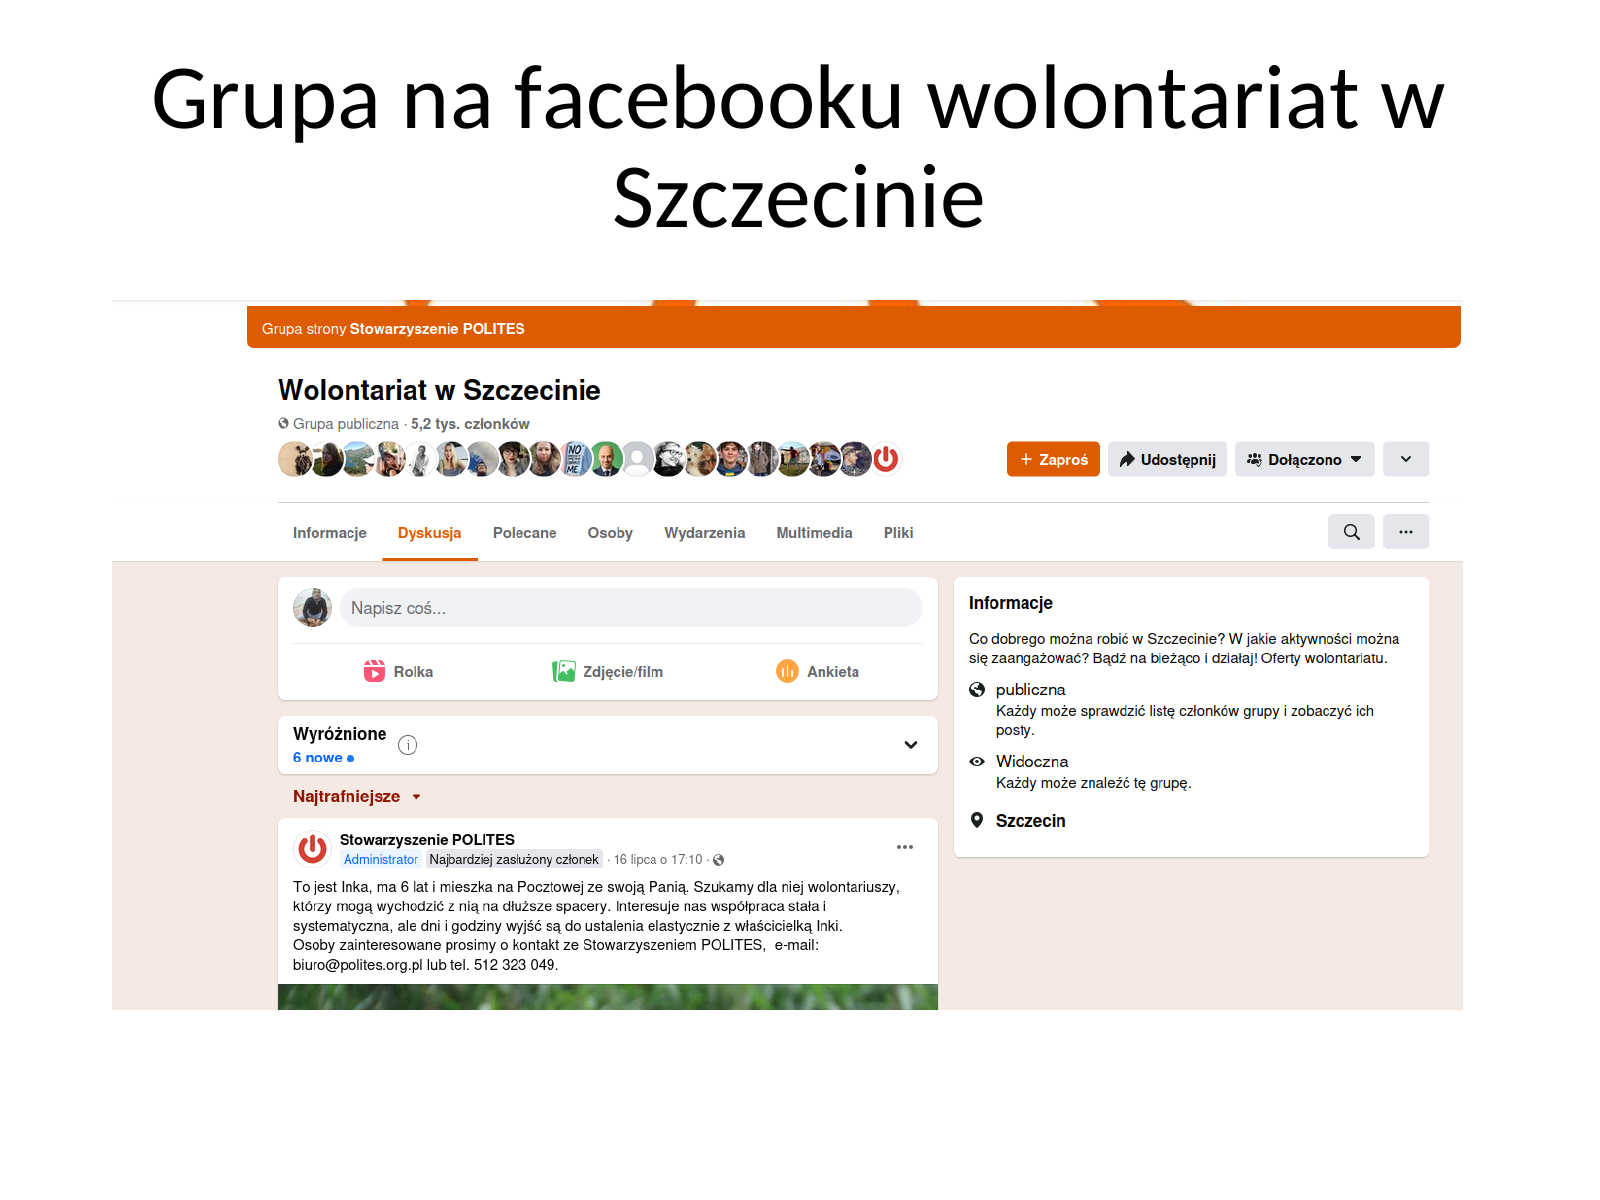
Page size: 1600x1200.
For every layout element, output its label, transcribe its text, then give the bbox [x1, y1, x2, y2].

picture [112, 299, 1463, 1010]
title Grupa na facebooku wolontariat w Szczecinie [79, 47, 1520, 248]
